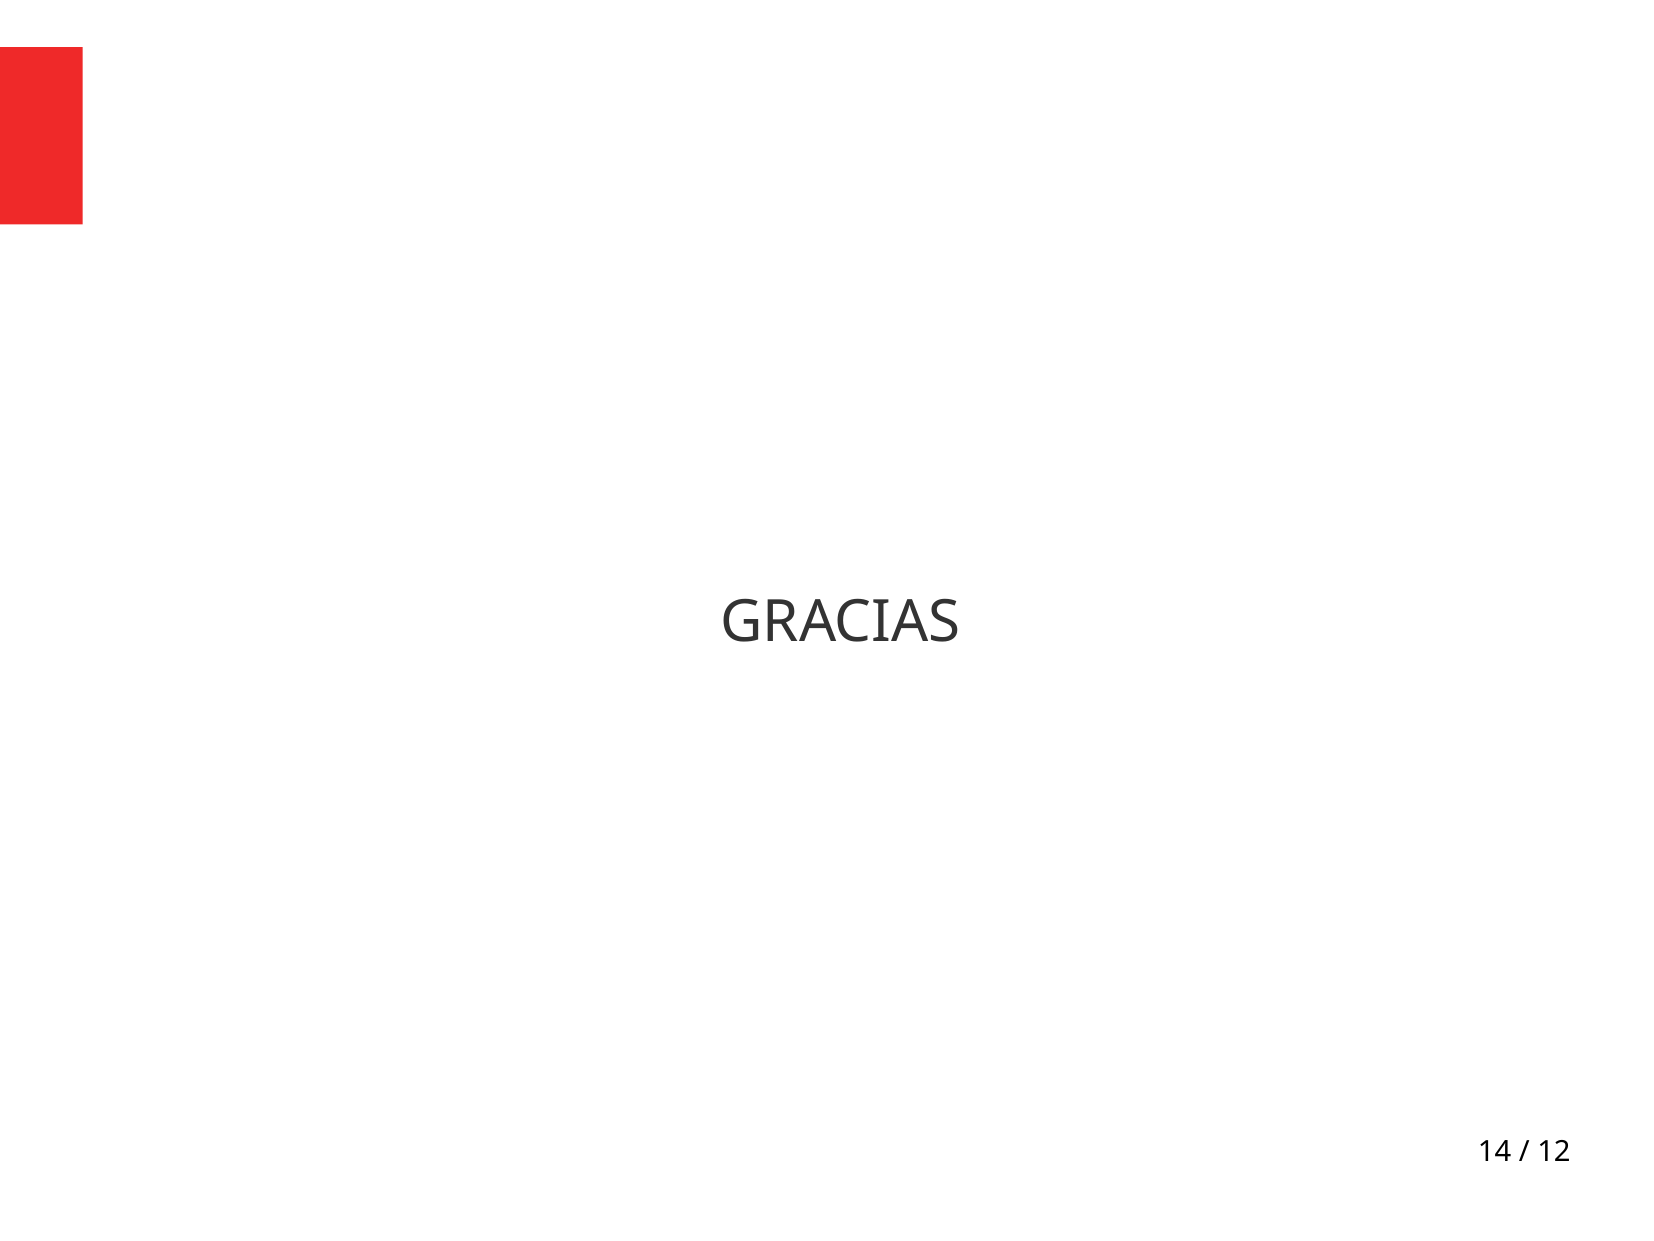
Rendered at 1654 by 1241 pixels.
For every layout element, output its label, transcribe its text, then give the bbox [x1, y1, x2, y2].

list GRACIAS [649, 578, 1052, 686]
